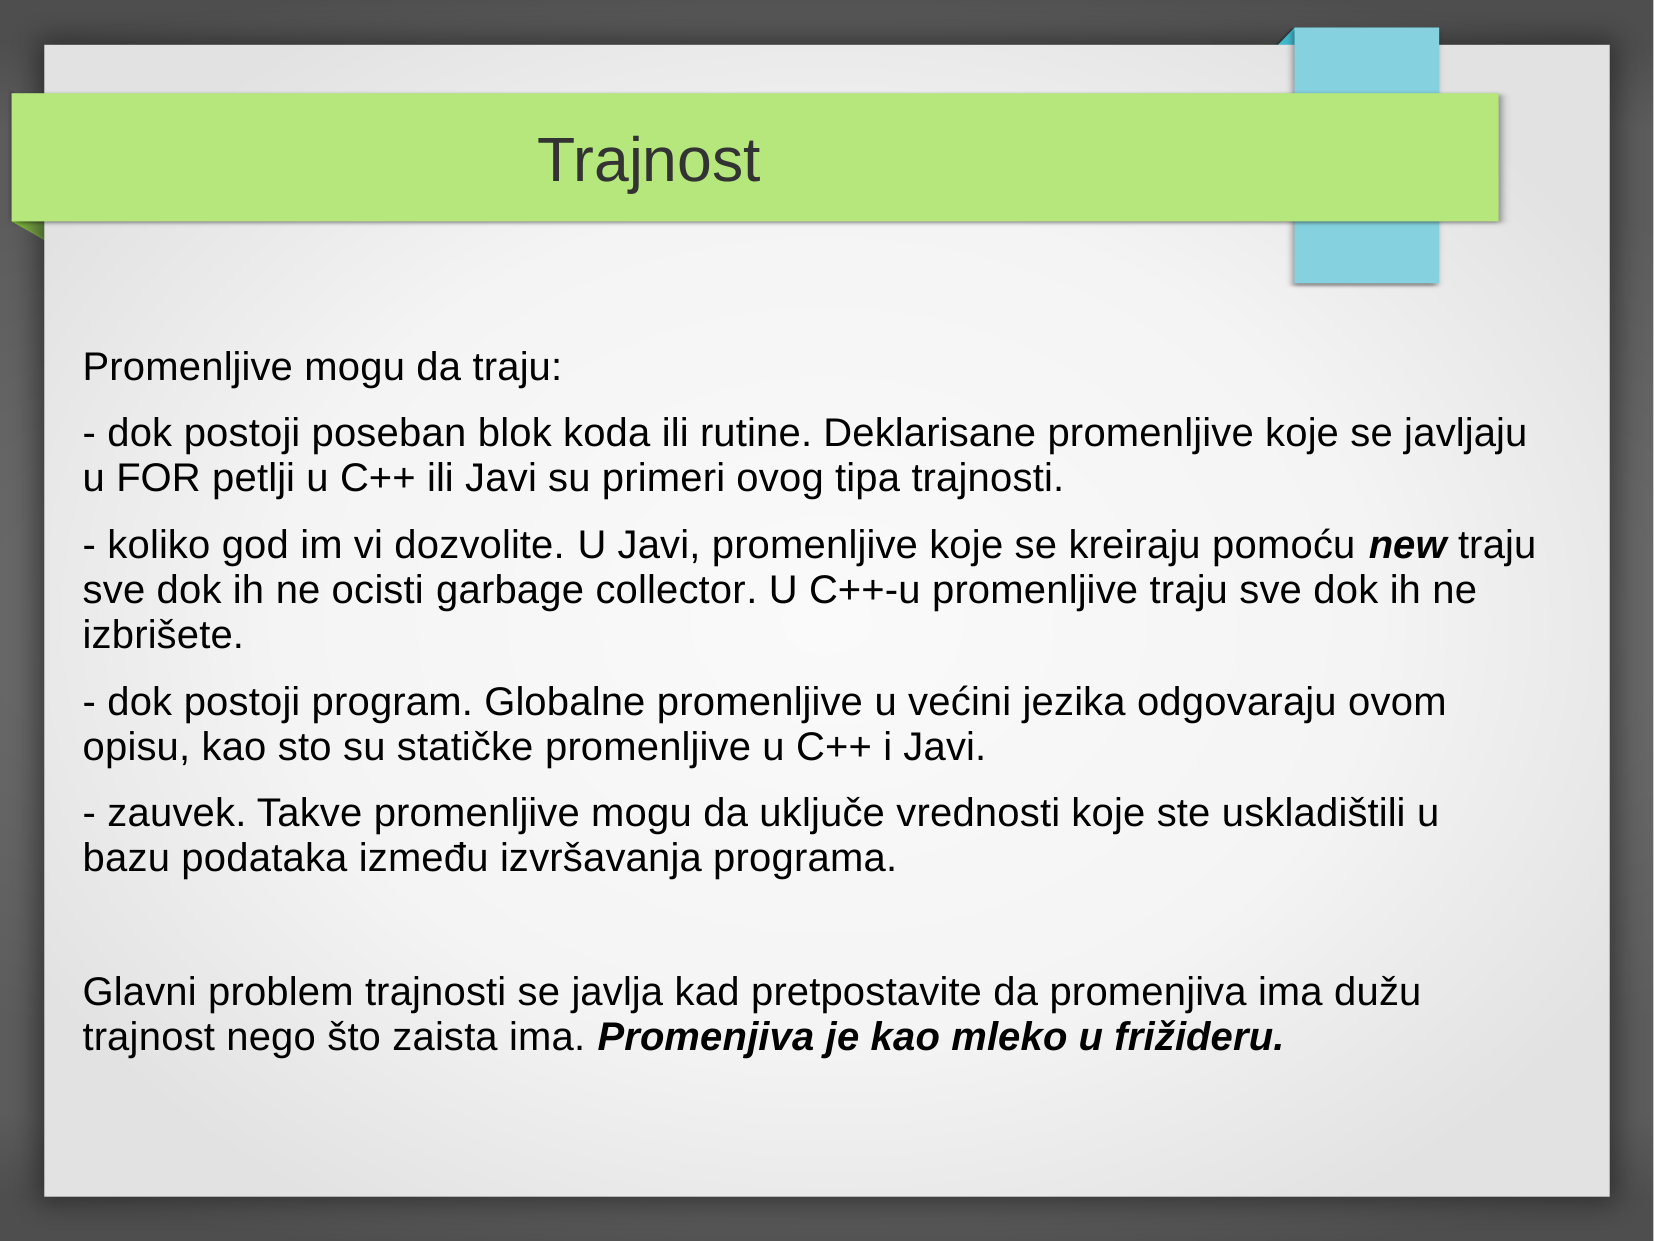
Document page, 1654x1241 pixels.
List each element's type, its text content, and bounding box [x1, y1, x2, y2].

title Trajnost [70, 106, 1229, 213]
picture [0, 0, 1654, 1241]
list Promenljive mogu da traju: - dok postoji poseban blok koda ili rutine. Deklarisane promenljive koje se javljaju u FOR petlji u C++ ili Javi su primeri ovog tipa trajnosti. - koliko god im vi dozvolite. U Javi, promenljive koje se kreiraju pomoću new traju sve dok ih ne ocisti garbage collector. U C++-u promenljive traju sve dok ih ne izbrišete. - dok postoji program. Globalne promenljive u većini jezika odgovaraju ovom opisu, kao sto su statičke promenljive u C++ i Javi. - zauvek. Takve promenljive mogu da uključe vrednosti koje ste uskladištili u bazu podataka između izvršavanja programa. Glavni problem trajnosti se javlja kad pretpostavite da promenjiva ima dužu trajnost nego što zaista ima. Promenjiva je kao mleko u frižideru. [82, 343, 1538, 1063]
